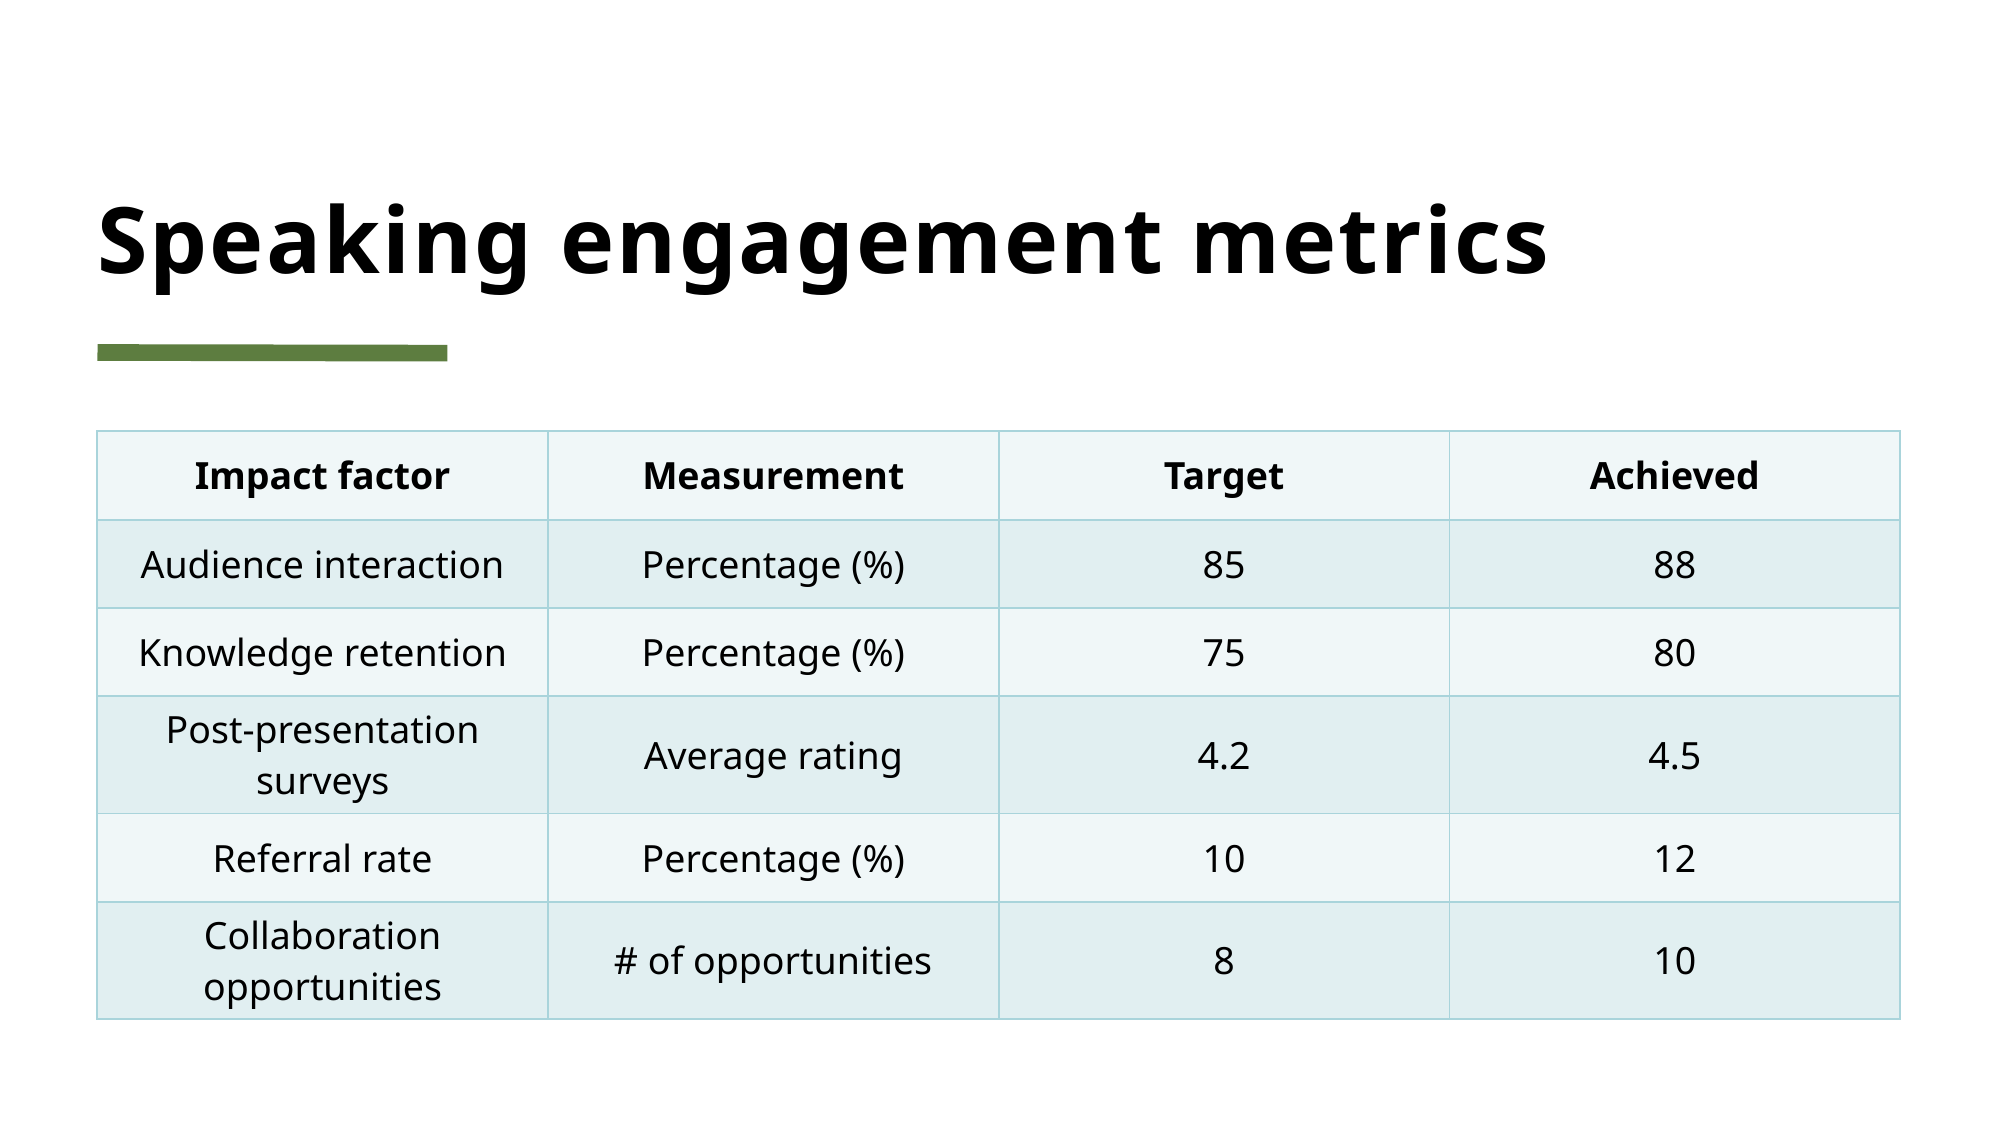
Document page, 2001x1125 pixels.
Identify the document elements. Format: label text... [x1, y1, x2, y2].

table_cell Referral rate [98, 814, 547, 901]
table_cell Percentage (%) [549, 609, 998, 695]
table_header Achieved [1450, 432, 1899, 519]
table_cell Average rating [549, 697, 998, 813]
table_cell 4.2 [1000, 697, 1449, 813]
table_cell 12 [1450, 814, 1899, 901]
table_cell Knowledge retention [98, 609, 547, 695]
table_cell Audience interaction [98, 521, 547, 607]
table_header Impact factor [98, 432, 547, 519]
table_header Target [1000, 432, 1449, 519]
table_header Measurement [549, 432, 998, 519]
table_cell Percentage (%) [549, 814, 998, 901]
table_cell Post-presentation surveys [98, 697, 547, 813]
table_cell 75 [1000, 609, 1449, 695]
table_cell 10 [1000, 814, 1449, 901]
table_cell 10 [1450, 903, 1899, 1018]
table_cell 88 [1450, 521, 1899, 607]
table_cell Percentage (%) [549, 521, 998, 607]
table_cell # of opportunities [549, 903, 998, 1018]
title Speaking engagement metrics [97, 95, 1898, 291]
table_cell 8 [1000, 903, 1449, 1018]
table_cell Collaboration opportunities [98, 903, 547, 1018]
table_cell 85 [1000, 521, 1449, 607]
table_cell 4.5 [1450, 697, 1899, 813]
table_cell 80 [1450, 609, 1899, 695]
